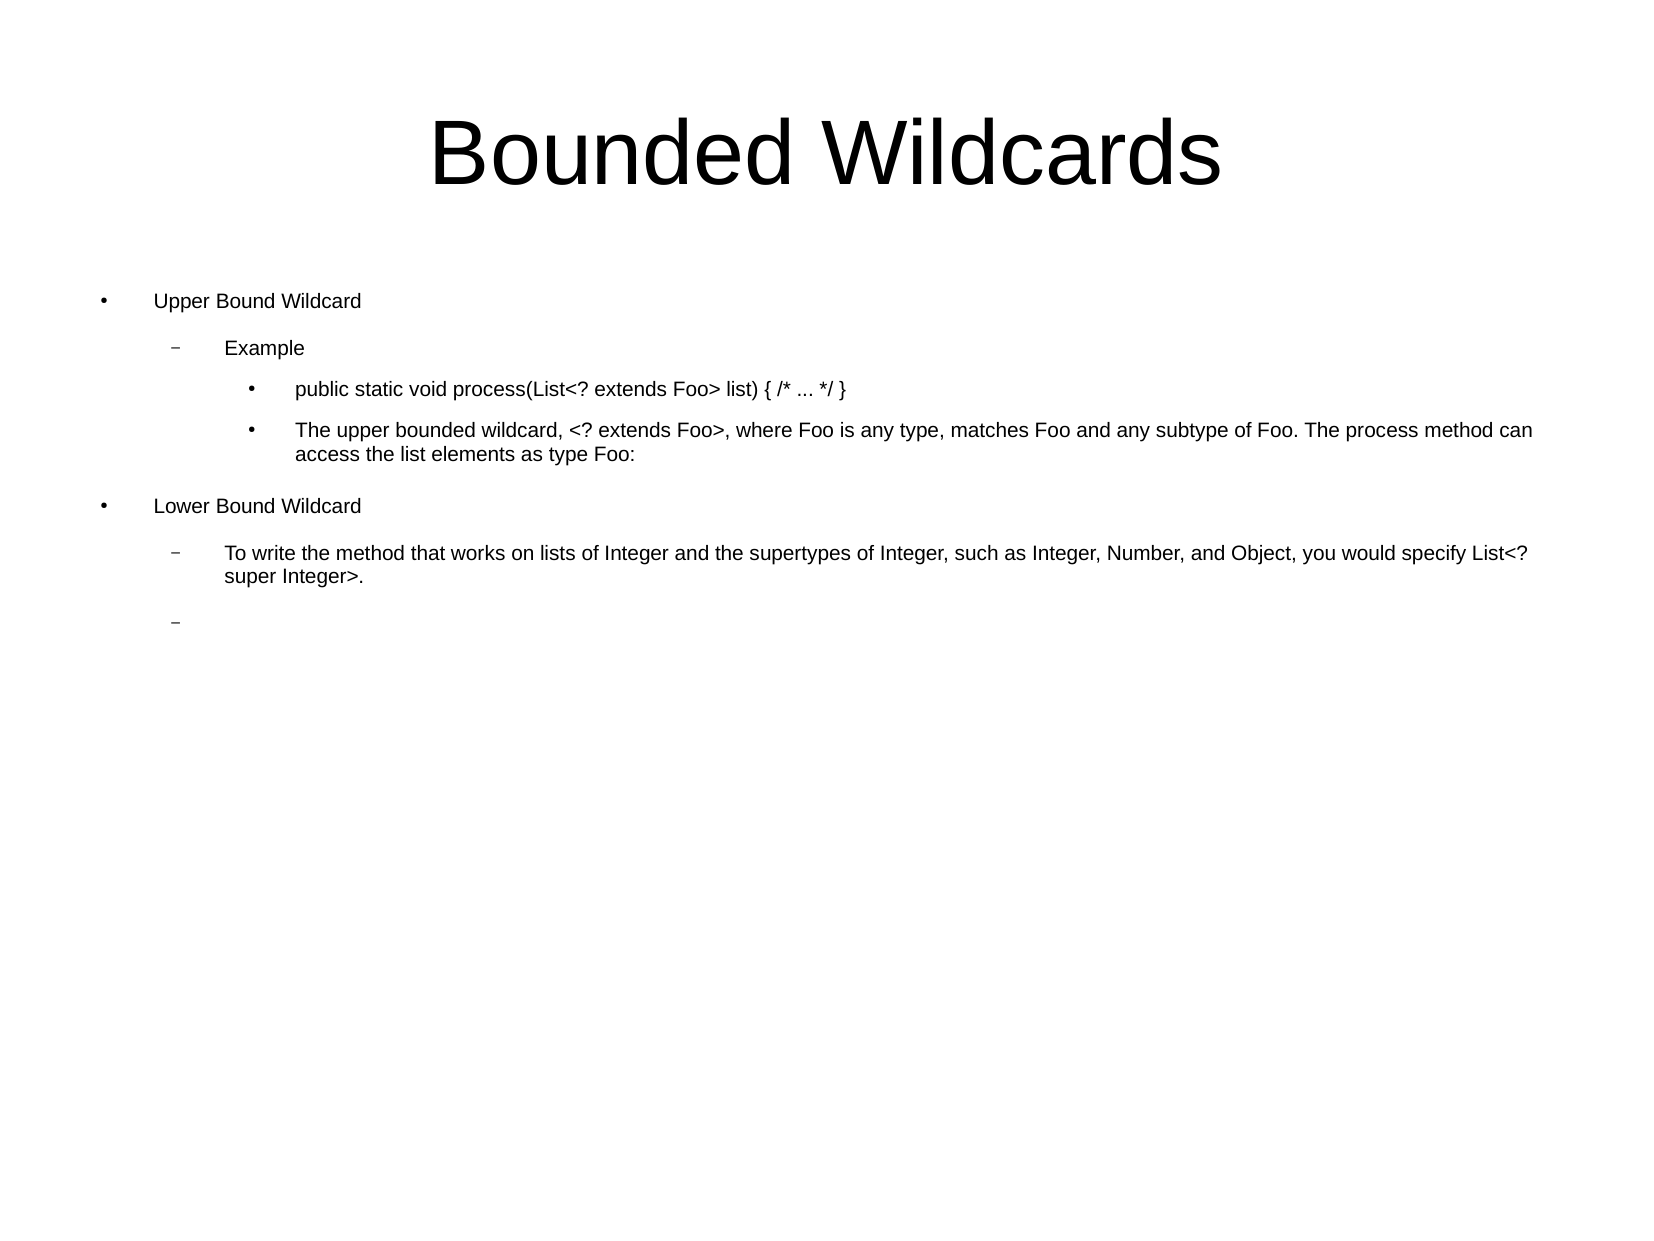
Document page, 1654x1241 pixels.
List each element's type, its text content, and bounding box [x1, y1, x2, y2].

list Upper Bound Wildcard Example public static void process(List<? extends Foo> list) { /* ... */ } The upper bounded wildcard, <? extends Foo>, where Foo is any type, matches Foo and any subtype of Foo. The process method can access the list elements as type Foo: Lower Bound Wildcard To write the method that works on lists of Integer and the supertypes of Integer, such as Integer, Number, and Object, you would specify List<? super Integer>. [82, 290, 1571, 1010]
title Bounded Wildcards [82, 49, 1571, 257]
